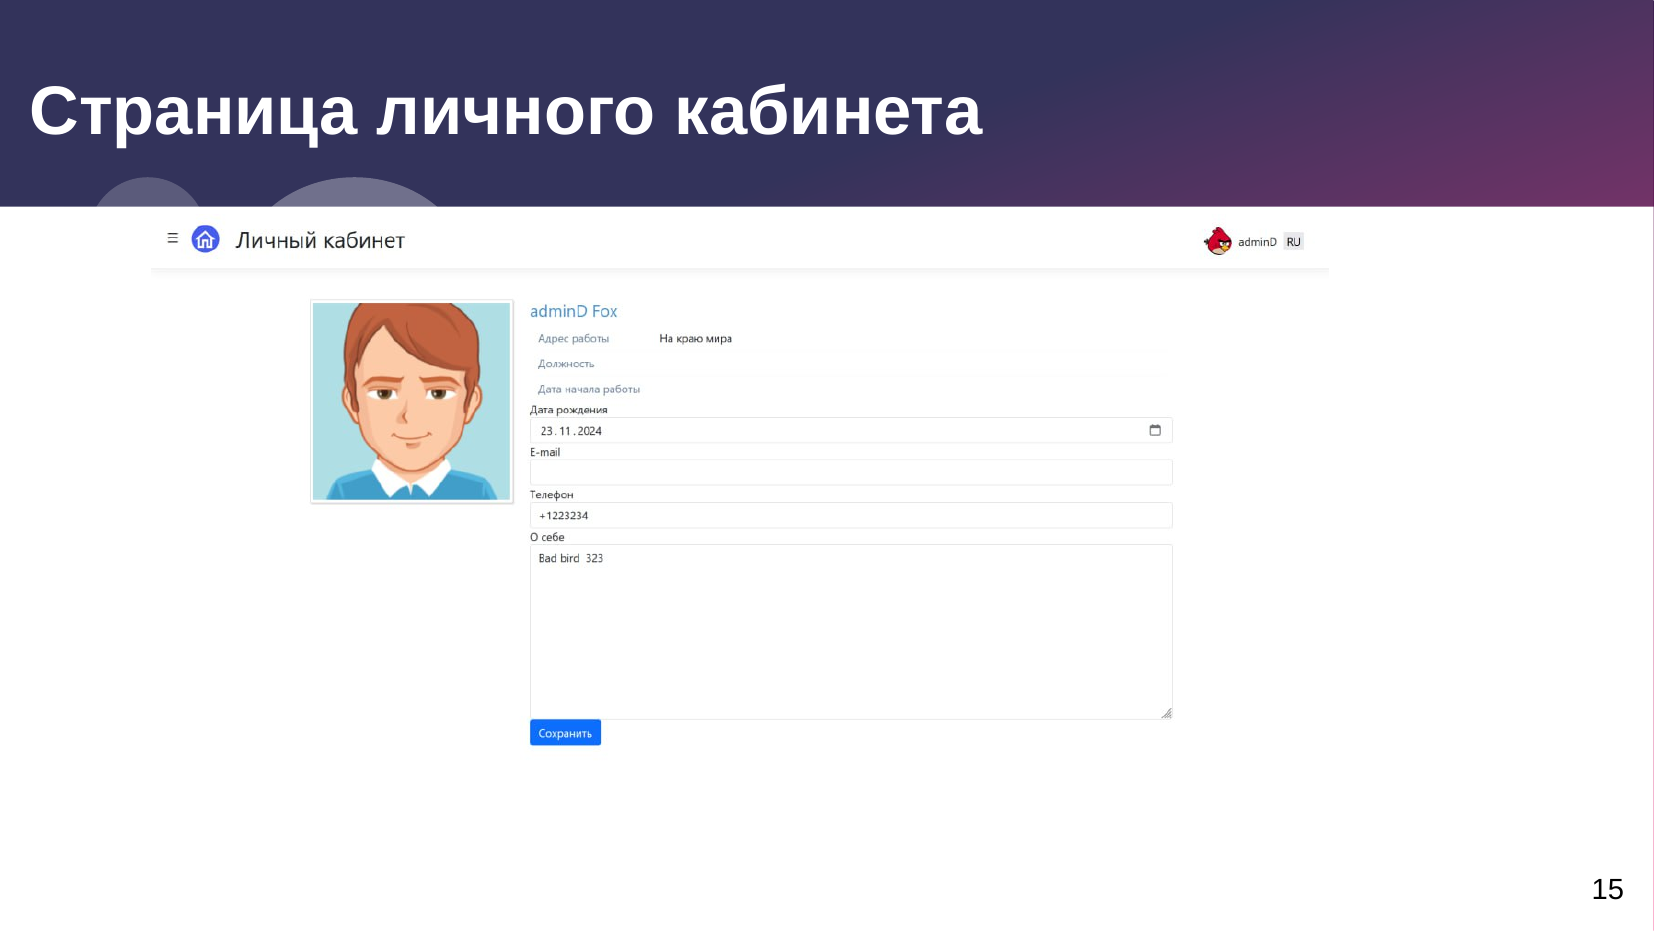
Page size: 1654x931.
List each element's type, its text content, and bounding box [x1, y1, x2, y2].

title Страница личного кабинета [29, 29, 1152, 192]
picture [151, 214, 1329, 857]
